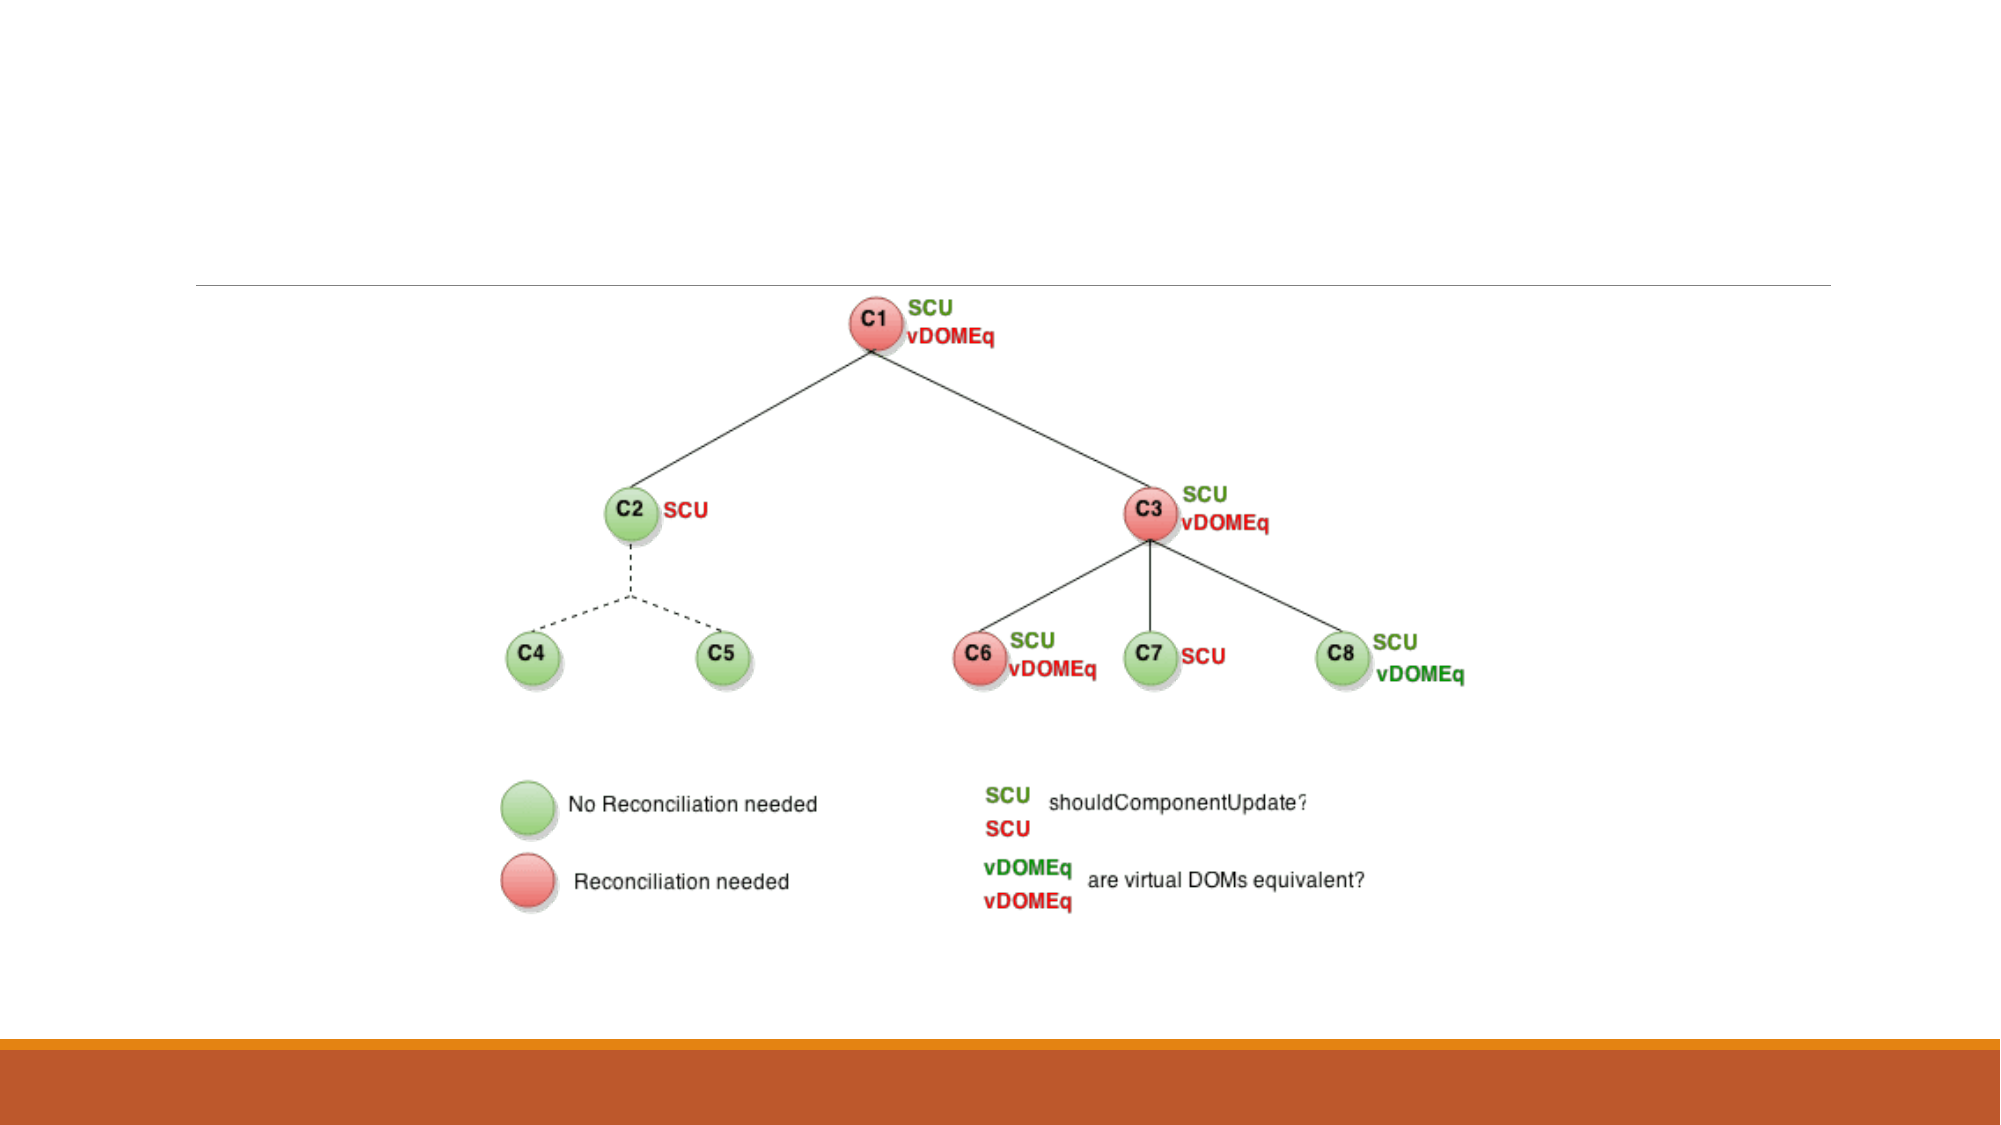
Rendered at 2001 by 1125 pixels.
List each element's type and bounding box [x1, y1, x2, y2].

picture [500, 284, 1477, 937]
